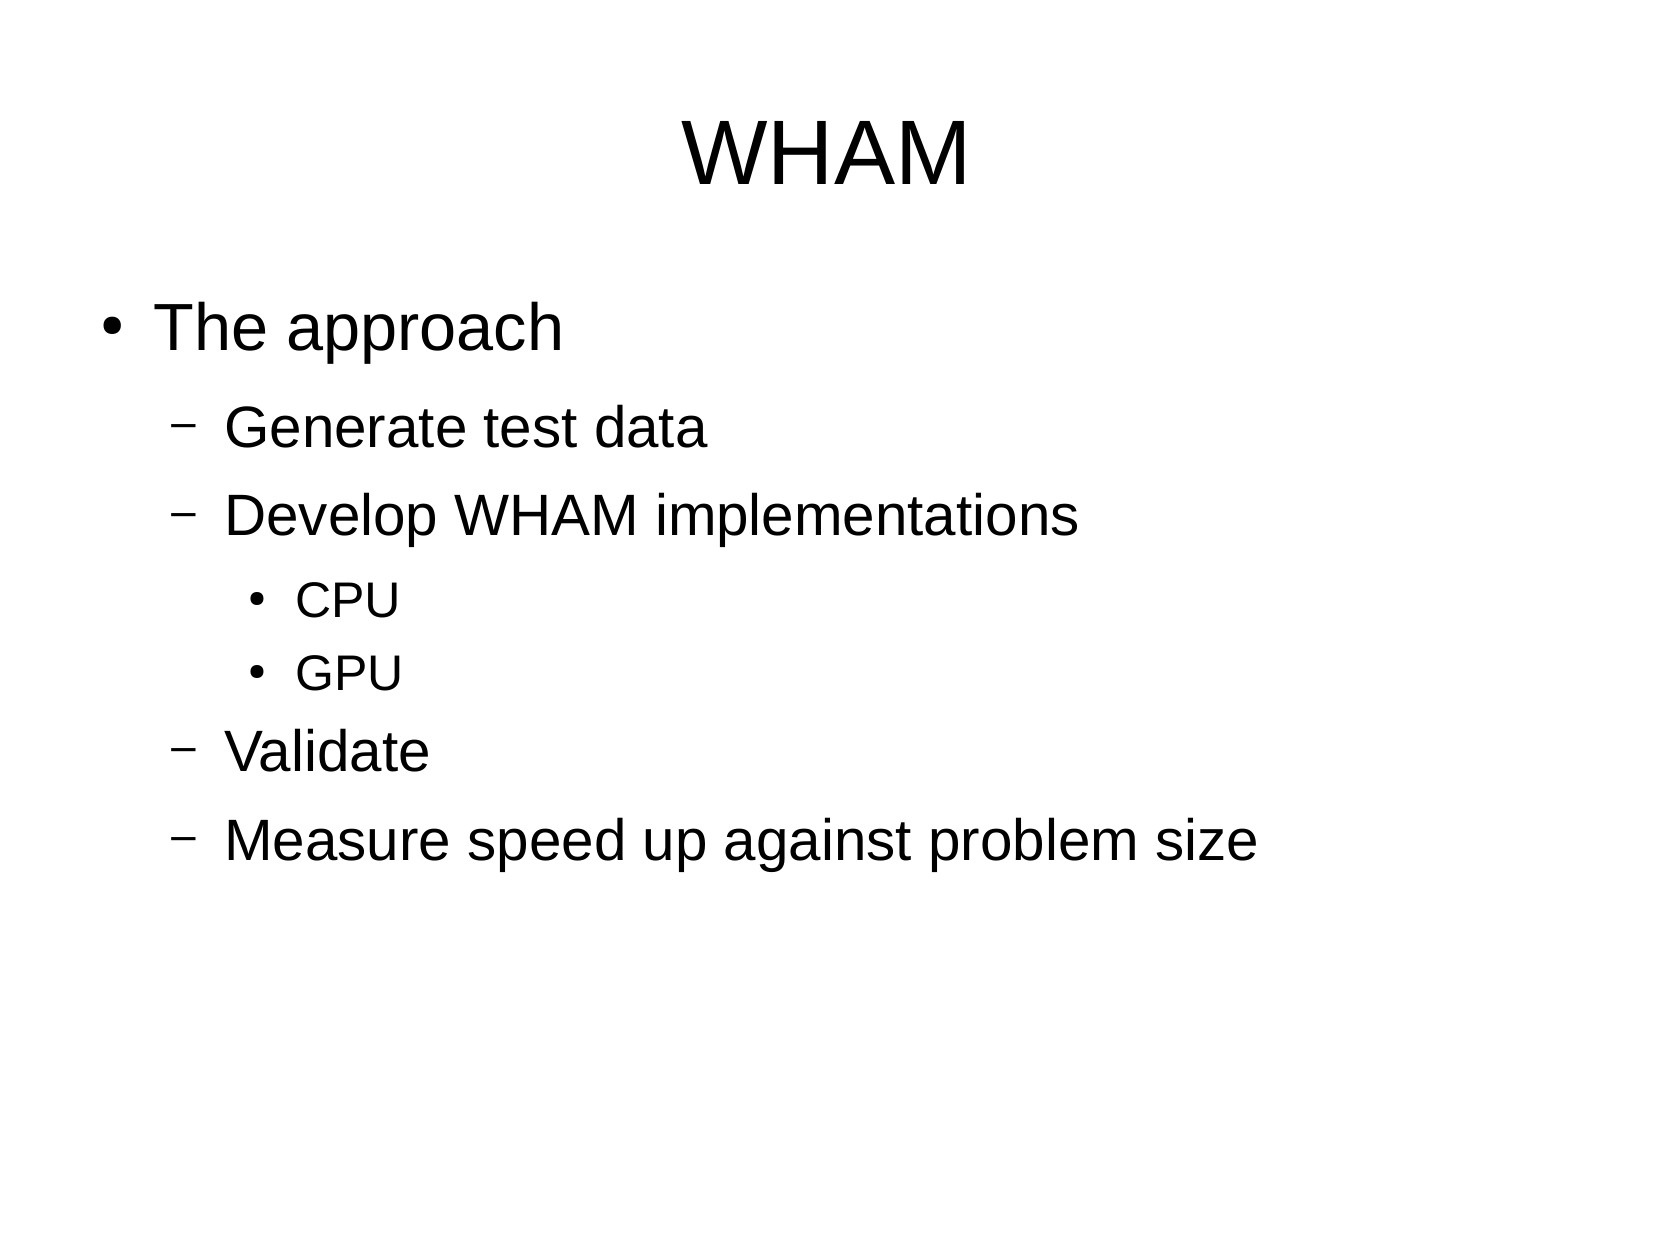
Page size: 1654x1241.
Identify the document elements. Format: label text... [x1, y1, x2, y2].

list The approach Generate test data Develop WHAM implementations CPU GPU Validate Measure speed up against problem size [82, 290, 1538, 1241]
title WHAM [82, 49, 1571, 257]
